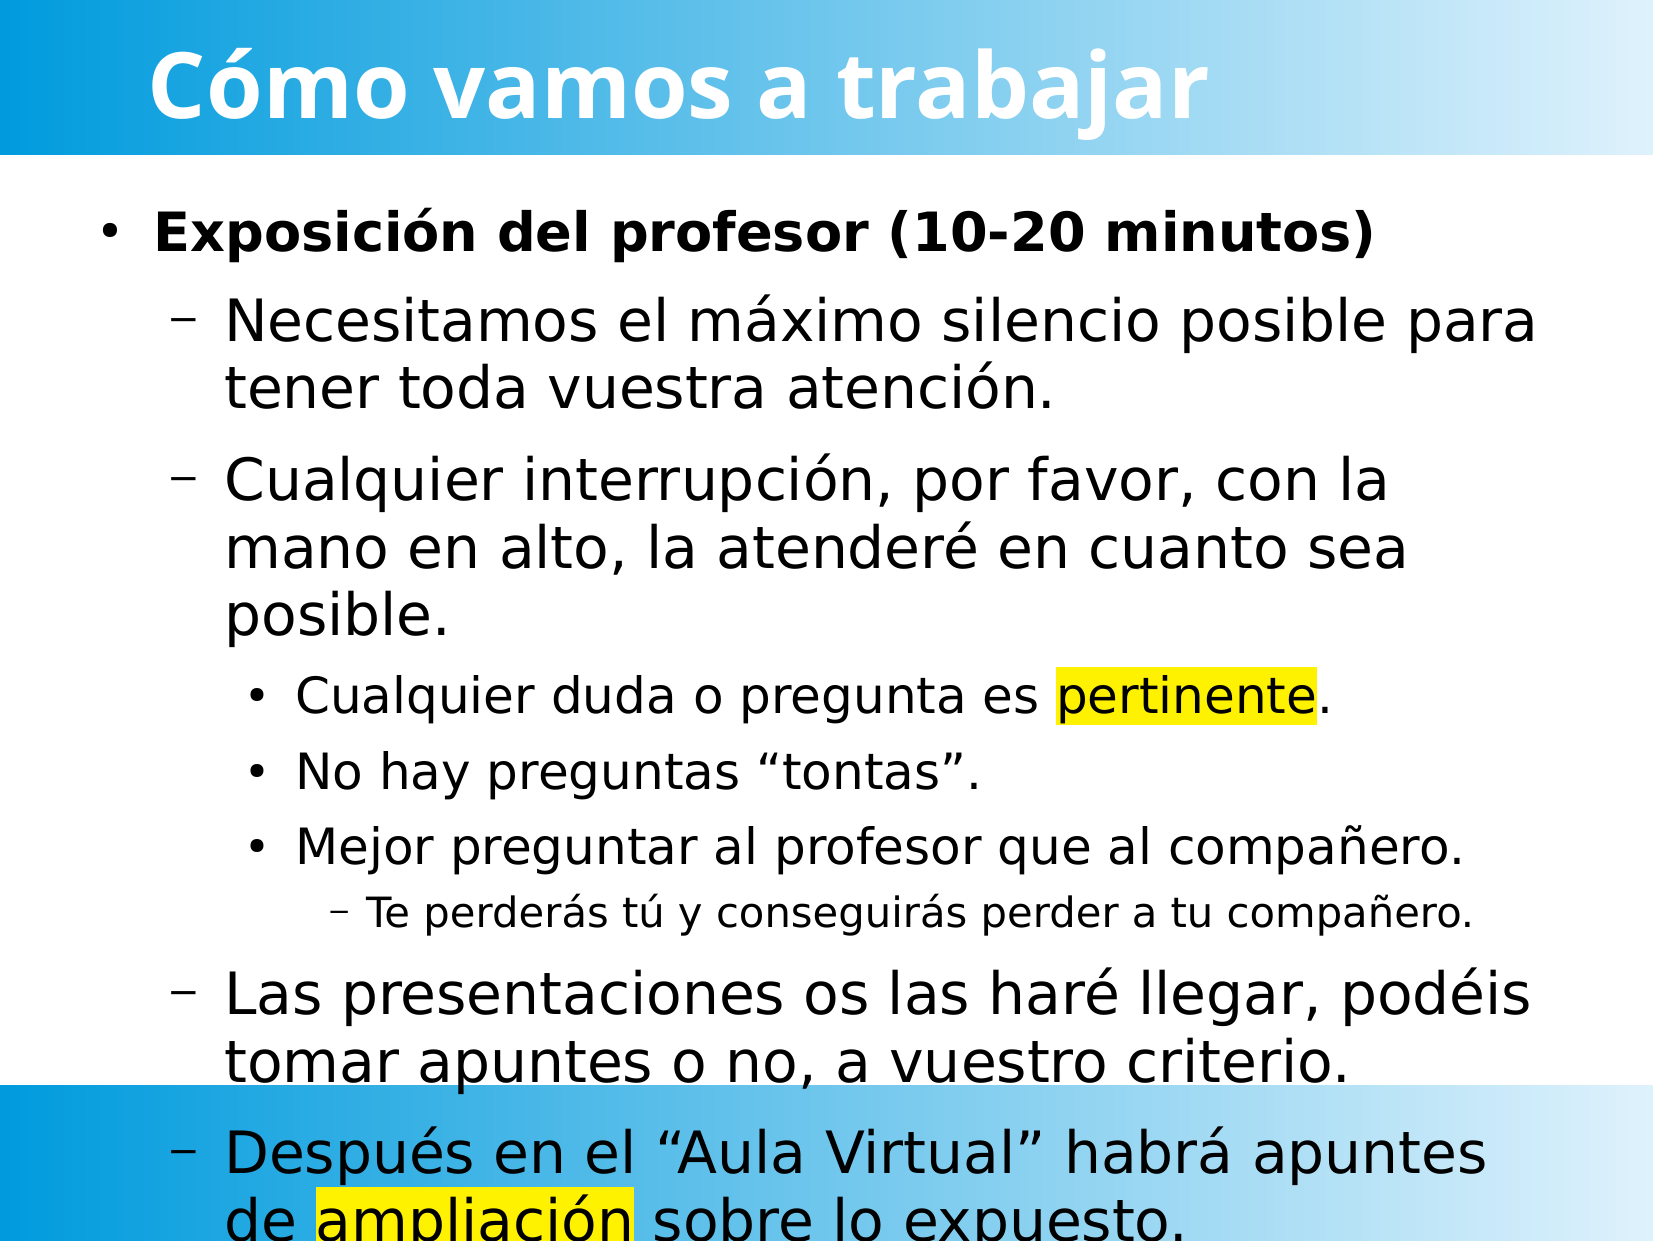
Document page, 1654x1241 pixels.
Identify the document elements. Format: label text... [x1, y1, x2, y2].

title Cómo vamos a trabajar [0, 11, 1359, 154]
list Exposición del profesor (10-20 minutos) Necesitamos el máximo silencio posible para tener toda vuestra atención. Cualquier interrupción, por favor, con la mano en alto, la atenderé en cuanto sea posible. Cualquier duda o pregunta es pertinente. No hay preguntas “tontas”. Mejor preguntar al profesor que al compañero. Te perderás tú y conseguirás perder a tu compañero. Las presentaciones os las haré llegar, podéis tomar apuntes o no, a vuestro criterio. Después en el “Aula Virtual” habrá apuntes de ampliación sobre lo expuesto. [82, 200, 1571, 920]
